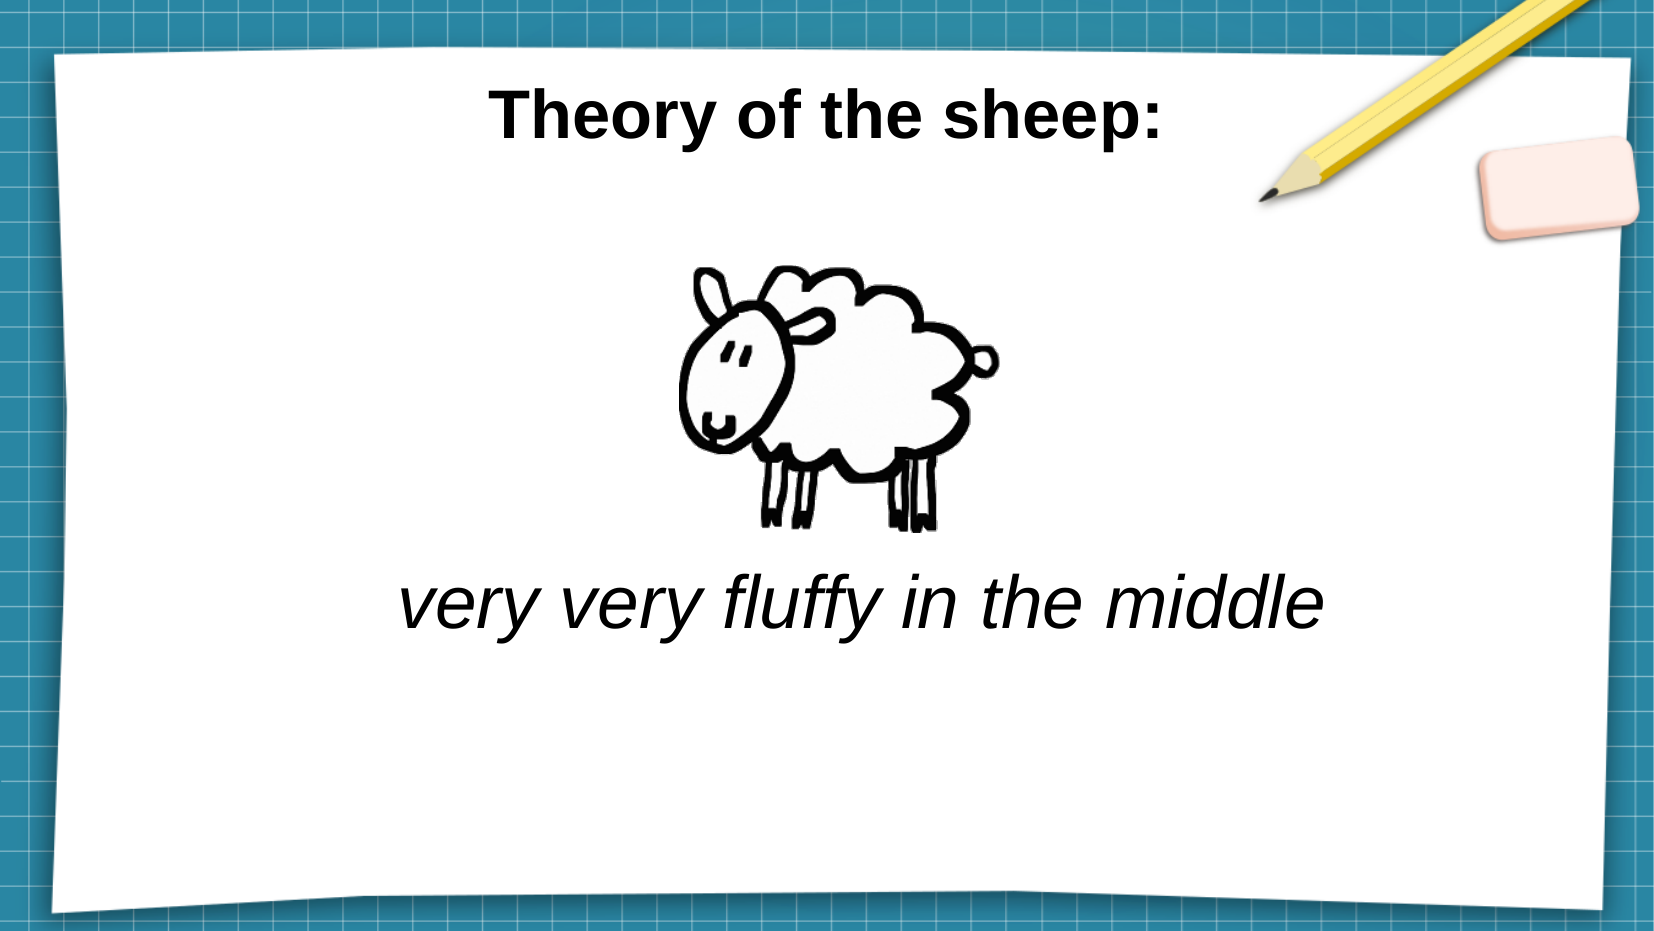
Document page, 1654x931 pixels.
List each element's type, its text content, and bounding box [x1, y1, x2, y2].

list very very fluffy in the middle [82, 561, 1571, 758]
title Theory of the sheep: [82, 37, 1571, 193]
picture [0, 0, 1654, 931]
